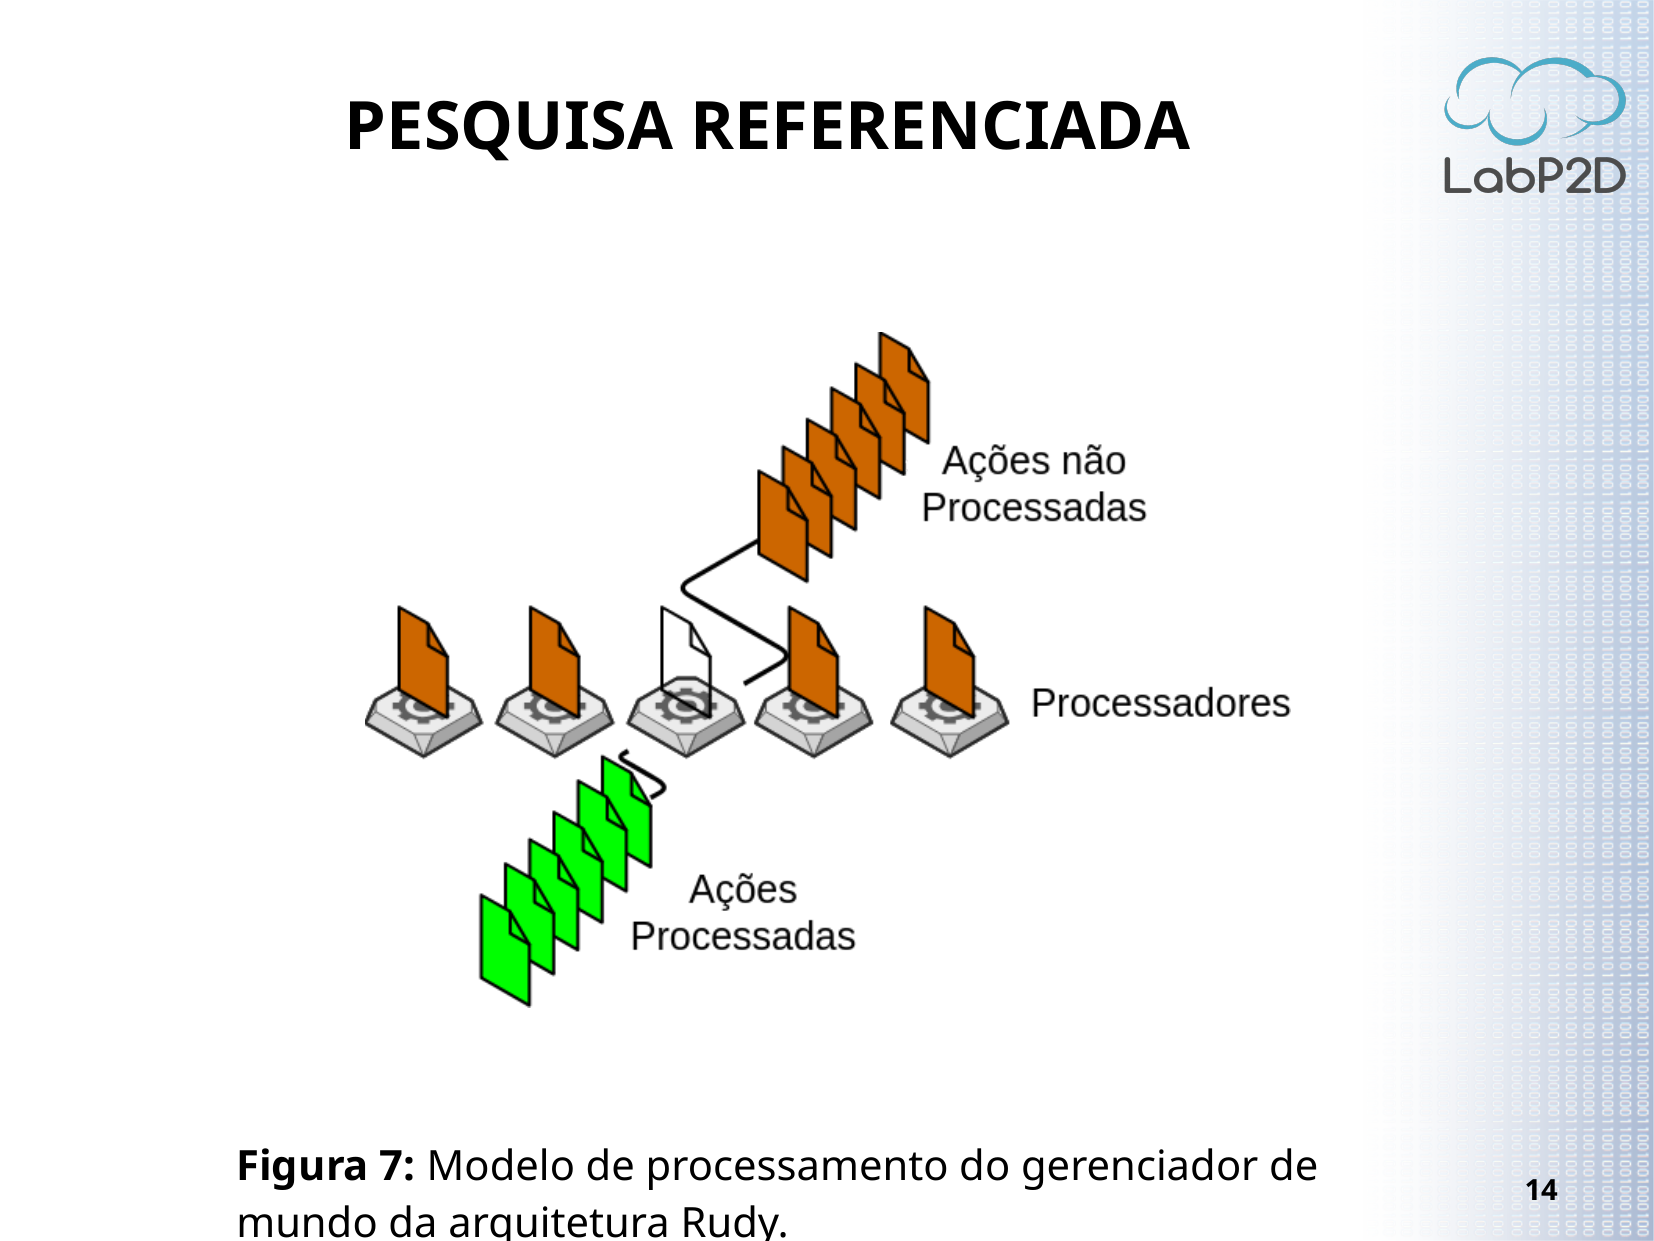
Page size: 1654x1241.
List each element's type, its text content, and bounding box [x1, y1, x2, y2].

text_box Figura 7: Modelo de processamento do gerenciador de mundo da arquitetura Rudy. [221, 1128, 1435, 1239]
picture [365, 332, 1291, 1008]
picture [1360, 1, 1654, 1240]
title PESQUISA REFERENCIADA [82, 19, 1453, 227]
